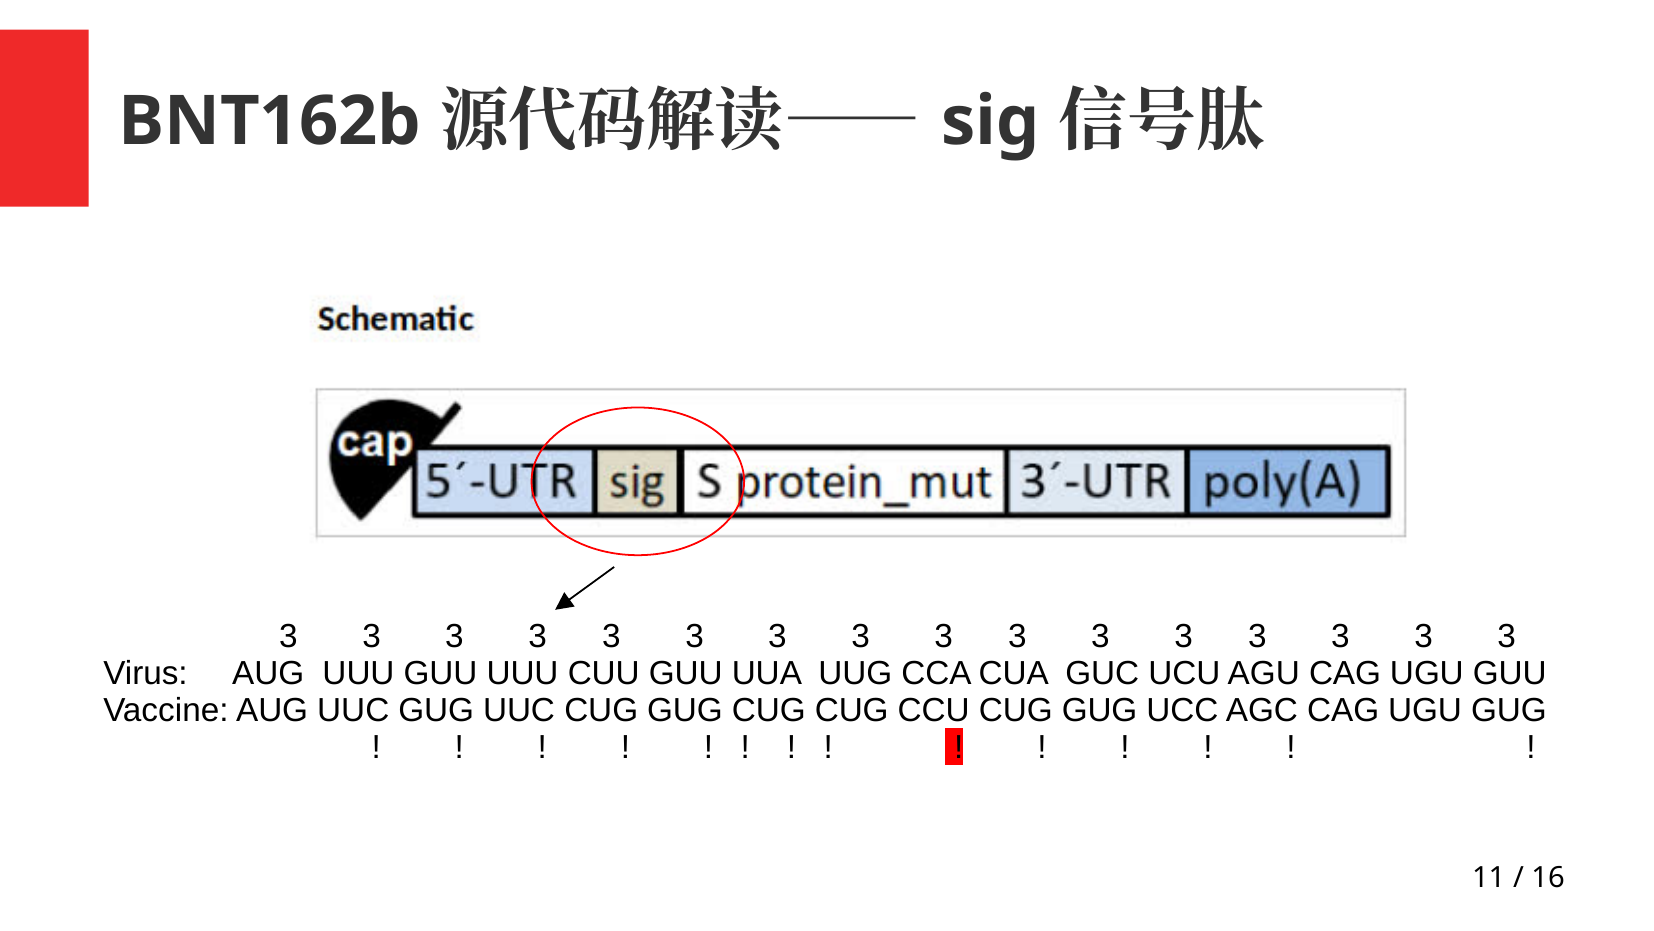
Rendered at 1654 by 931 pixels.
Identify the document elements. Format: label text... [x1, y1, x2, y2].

title BNT162b源代码解读——sig信号肽 [118, 37, 1571, 193]
text_box 3 3 3 3 3 3 3 3 3 3 3 3 3 3 3 3 Virus: AUG UUU GUU UUU CUU GUU UUA UUG CCA CUA GUC UCU AGU CAG UGU GUU Vaccine: AUG UUC GUG UUC CUG GUG CUG CUG CCU CUG GUG UCC AGC CAG UGU GUG ! ! ! ! ! ! ! ! ! ! ! ! ! ! [88, 609, 1565, 780]
picture [295, 265, 1451, 584]
